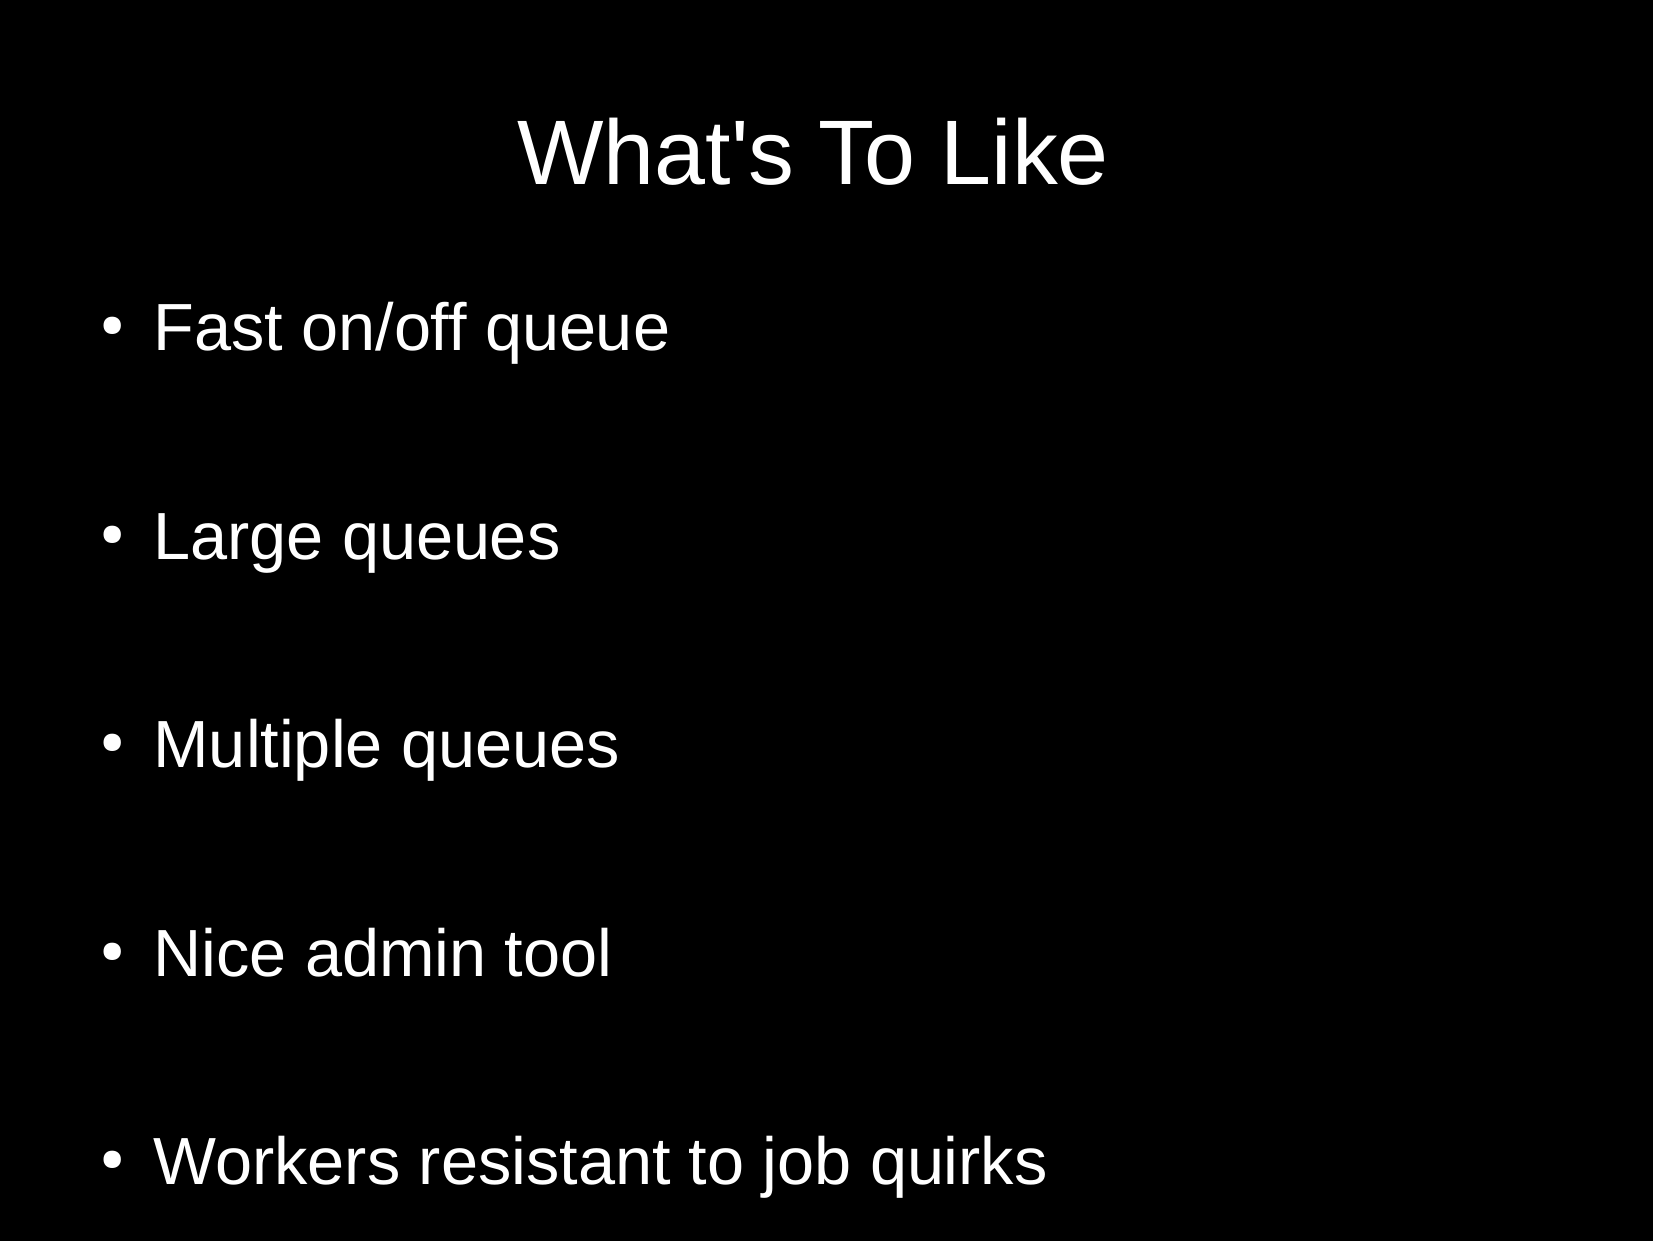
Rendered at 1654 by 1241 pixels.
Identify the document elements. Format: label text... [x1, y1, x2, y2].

list Fast on/off queue Large queues Multiple queues Nice admin tool Workers resistant to job quirks [82, 290, 1571, 1197]
title What's To Like [82, 49, 1571, 257]
